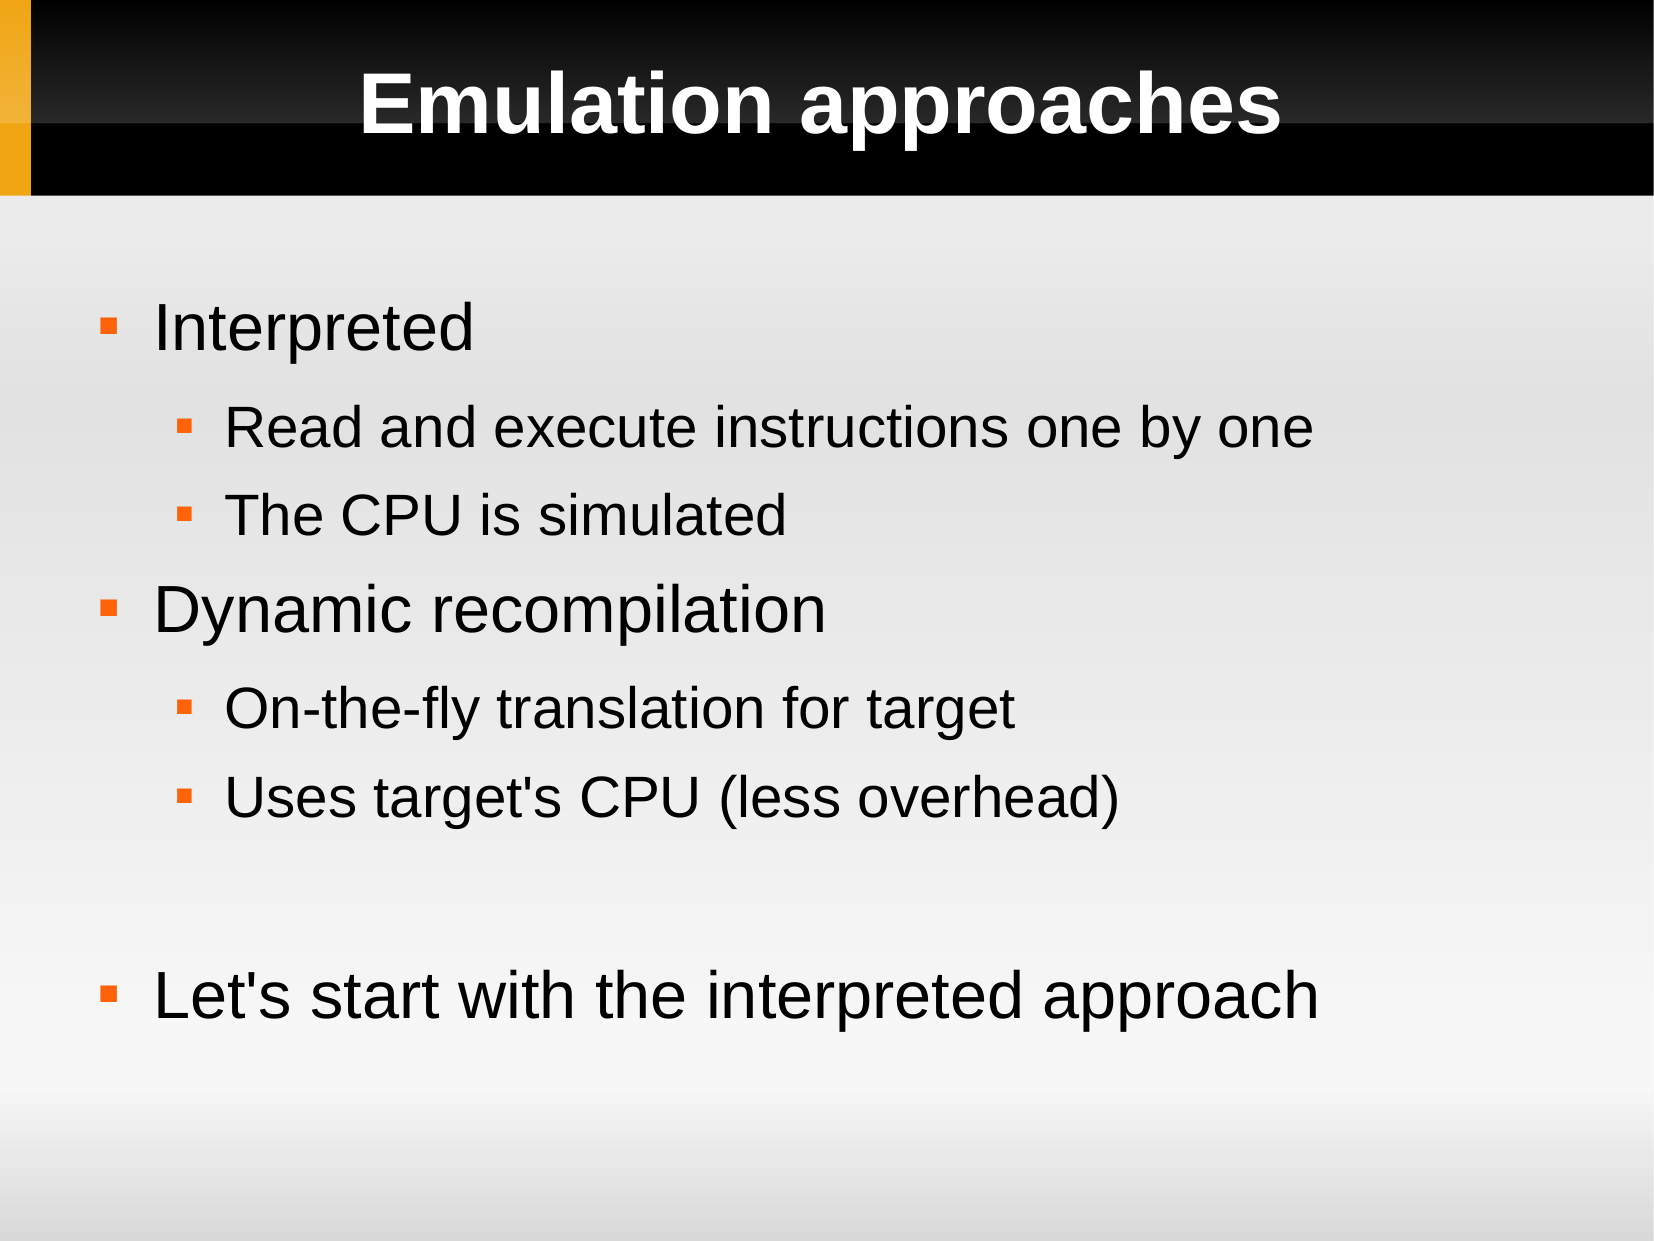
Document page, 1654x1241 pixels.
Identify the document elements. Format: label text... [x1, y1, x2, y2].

list Interpreted Read and execute instructions one by one The CPU is simulated Dynamic recompilation On-the-fly translation for target Uses target's CPU (less overhead) Let's start with the interpreted approach [82, 290, 1571, 1094]
title Emulation approaches [76, 7, 1565, 200]
picture [0, 0, 1654, 1241]
